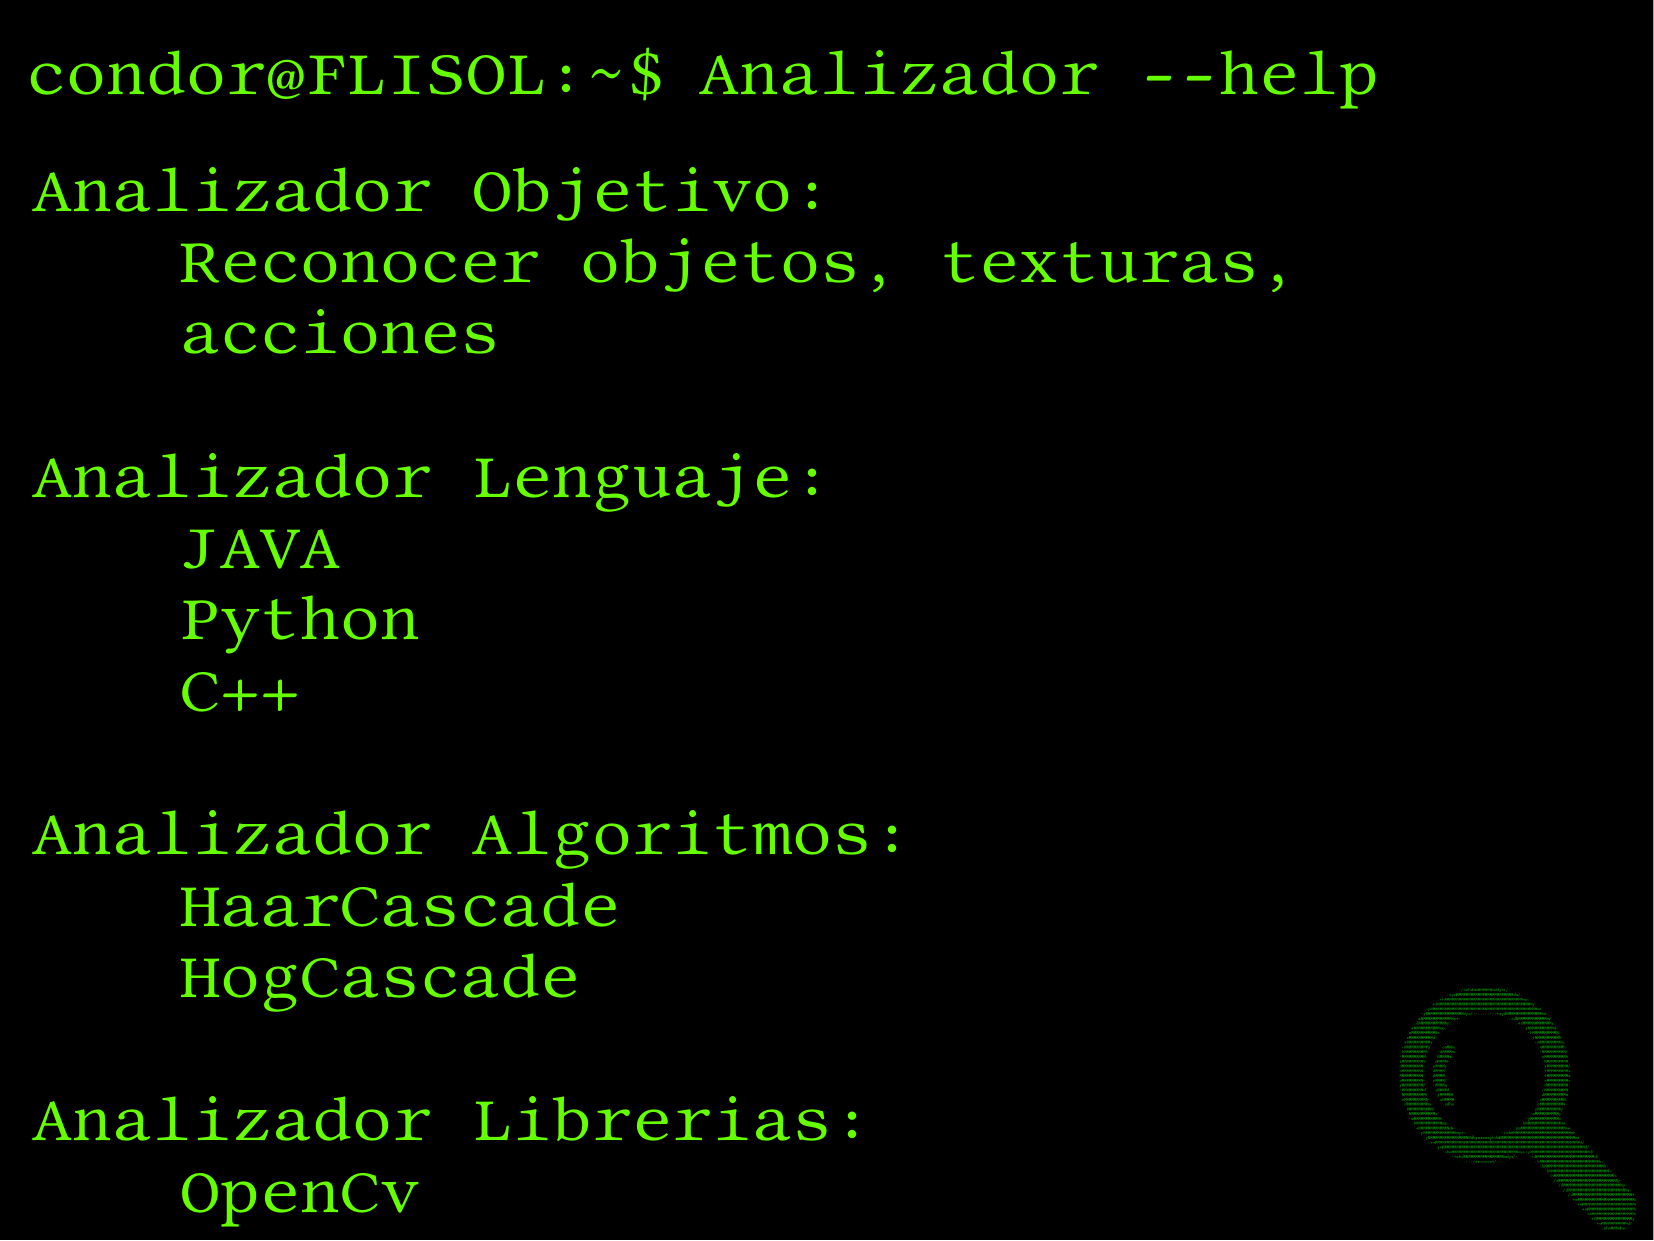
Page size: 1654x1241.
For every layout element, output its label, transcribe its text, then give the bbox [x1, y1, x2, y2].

text_box Analizador Objetivo: Reconocer objetos, texturas, acciones Analizador Lenguaje: JAVA Python C++ Analizador Algoritmos: HaarCascade HogCascade Analizador Librerias: OpenCv [17, 147, 1654, 1236]
text_box condor@FLISOL:~$ [11, 31, 1654, 189]
text_box Analizador --help [685, 31, 1635, 118]
picture [1399, 986, 1636, 1232]
